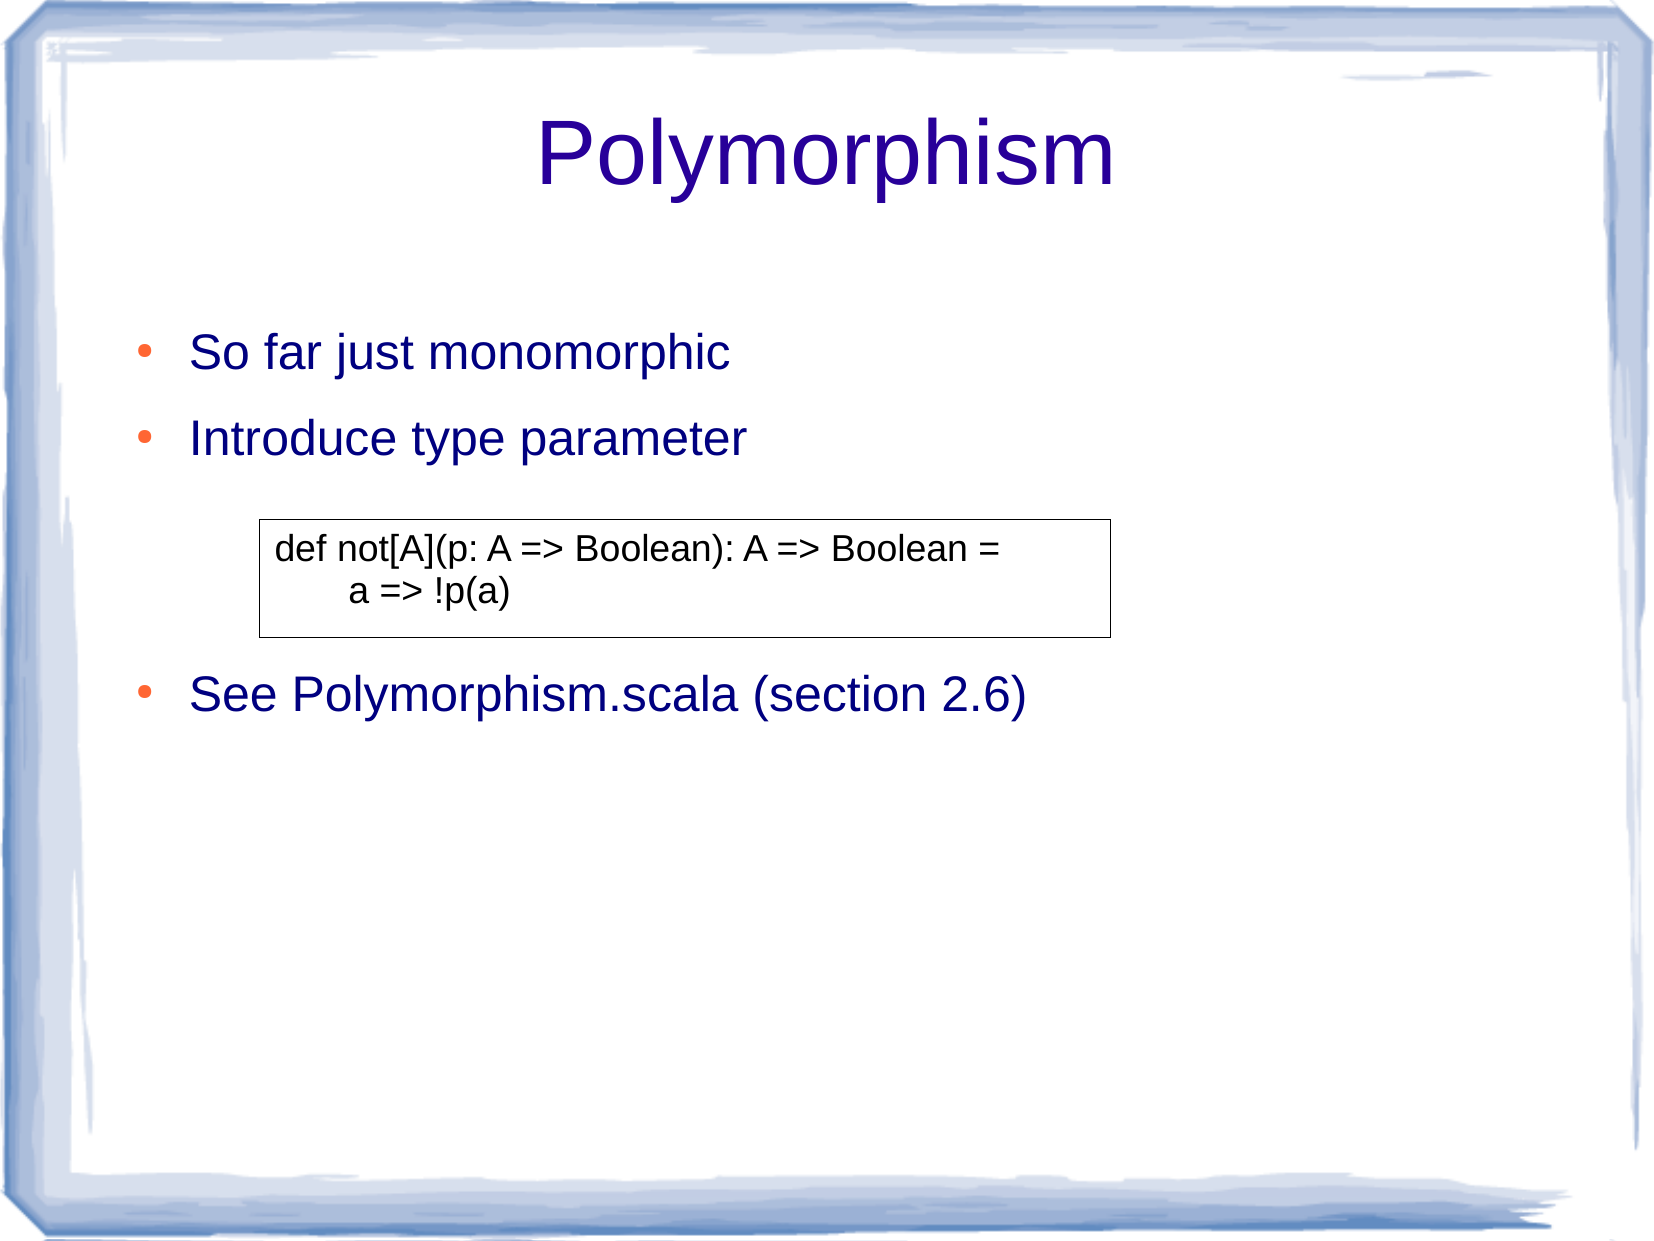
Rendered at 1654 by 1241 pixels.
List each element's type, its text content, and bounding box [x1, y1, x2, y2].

text_box def not[A](p: A => Boolean): A => Boolean = a => !p(a) [259, 519, 1111, 638]
list So far just monomorphic Introduce type parameter See Polymorphism.scala (section 2.6) [118, 324, 1571, 1030]
title Polymorphism [82, 49, 1571, 257]
picture [0, 0, 1654, 1241]
